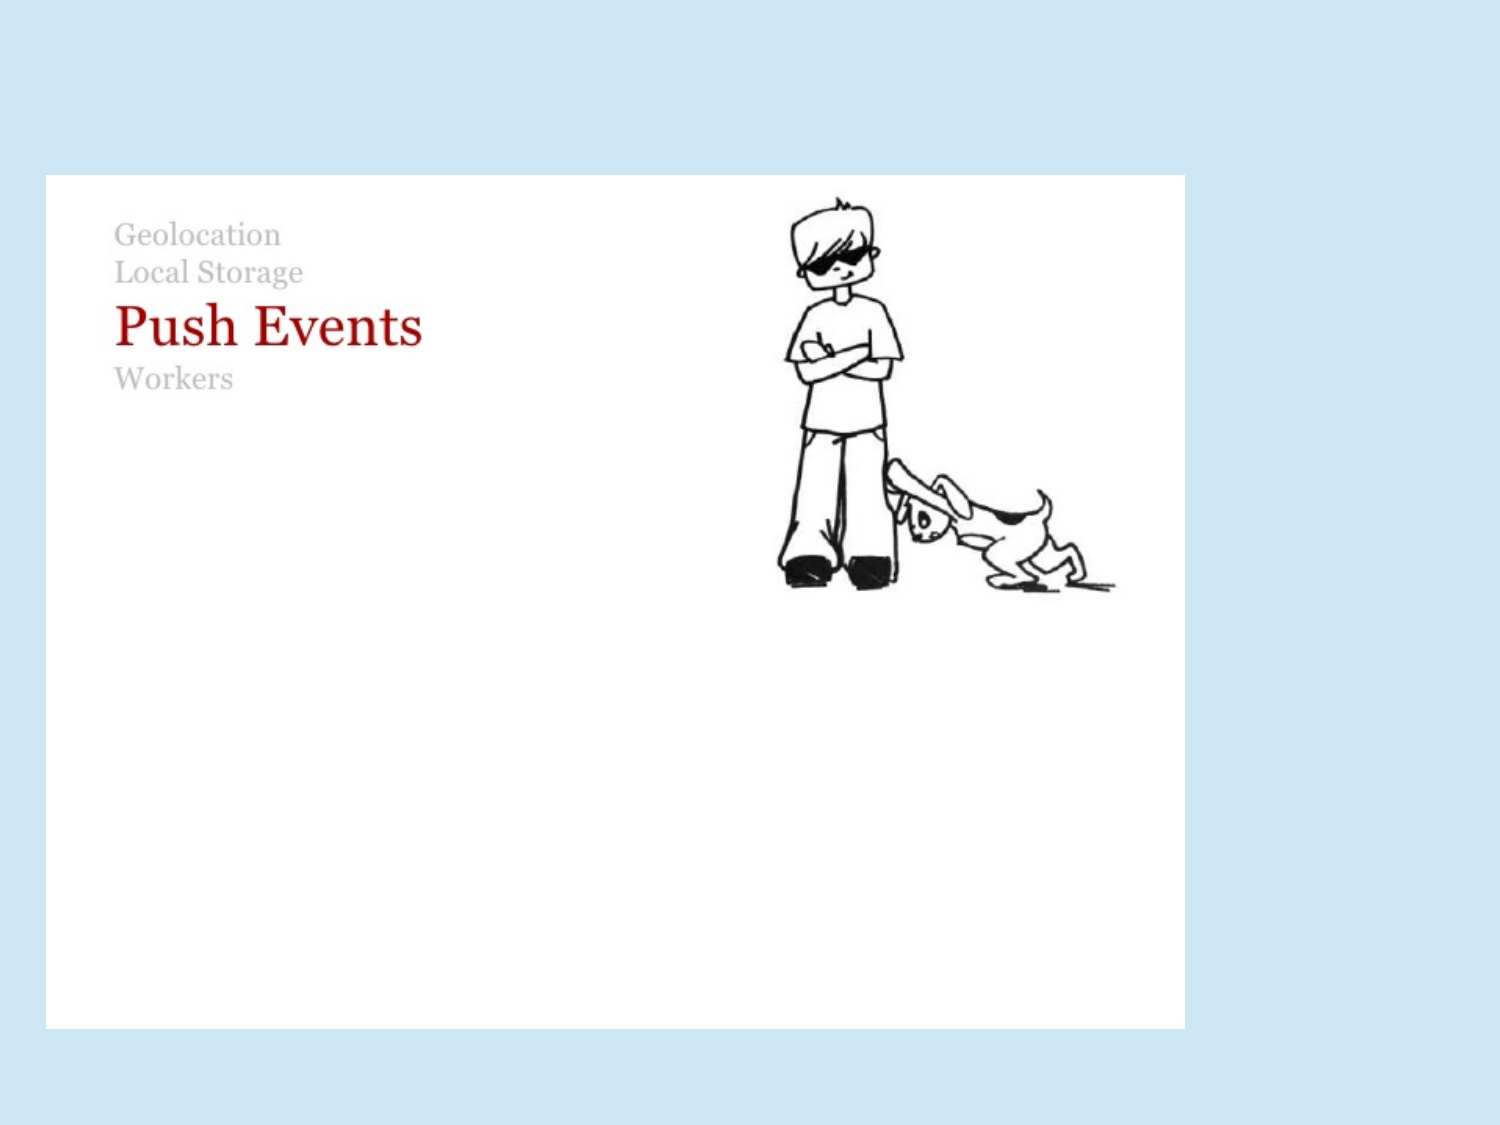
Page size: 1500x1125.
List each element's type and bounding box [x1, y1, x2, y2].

picture [46, 175, 1185, 1029]
